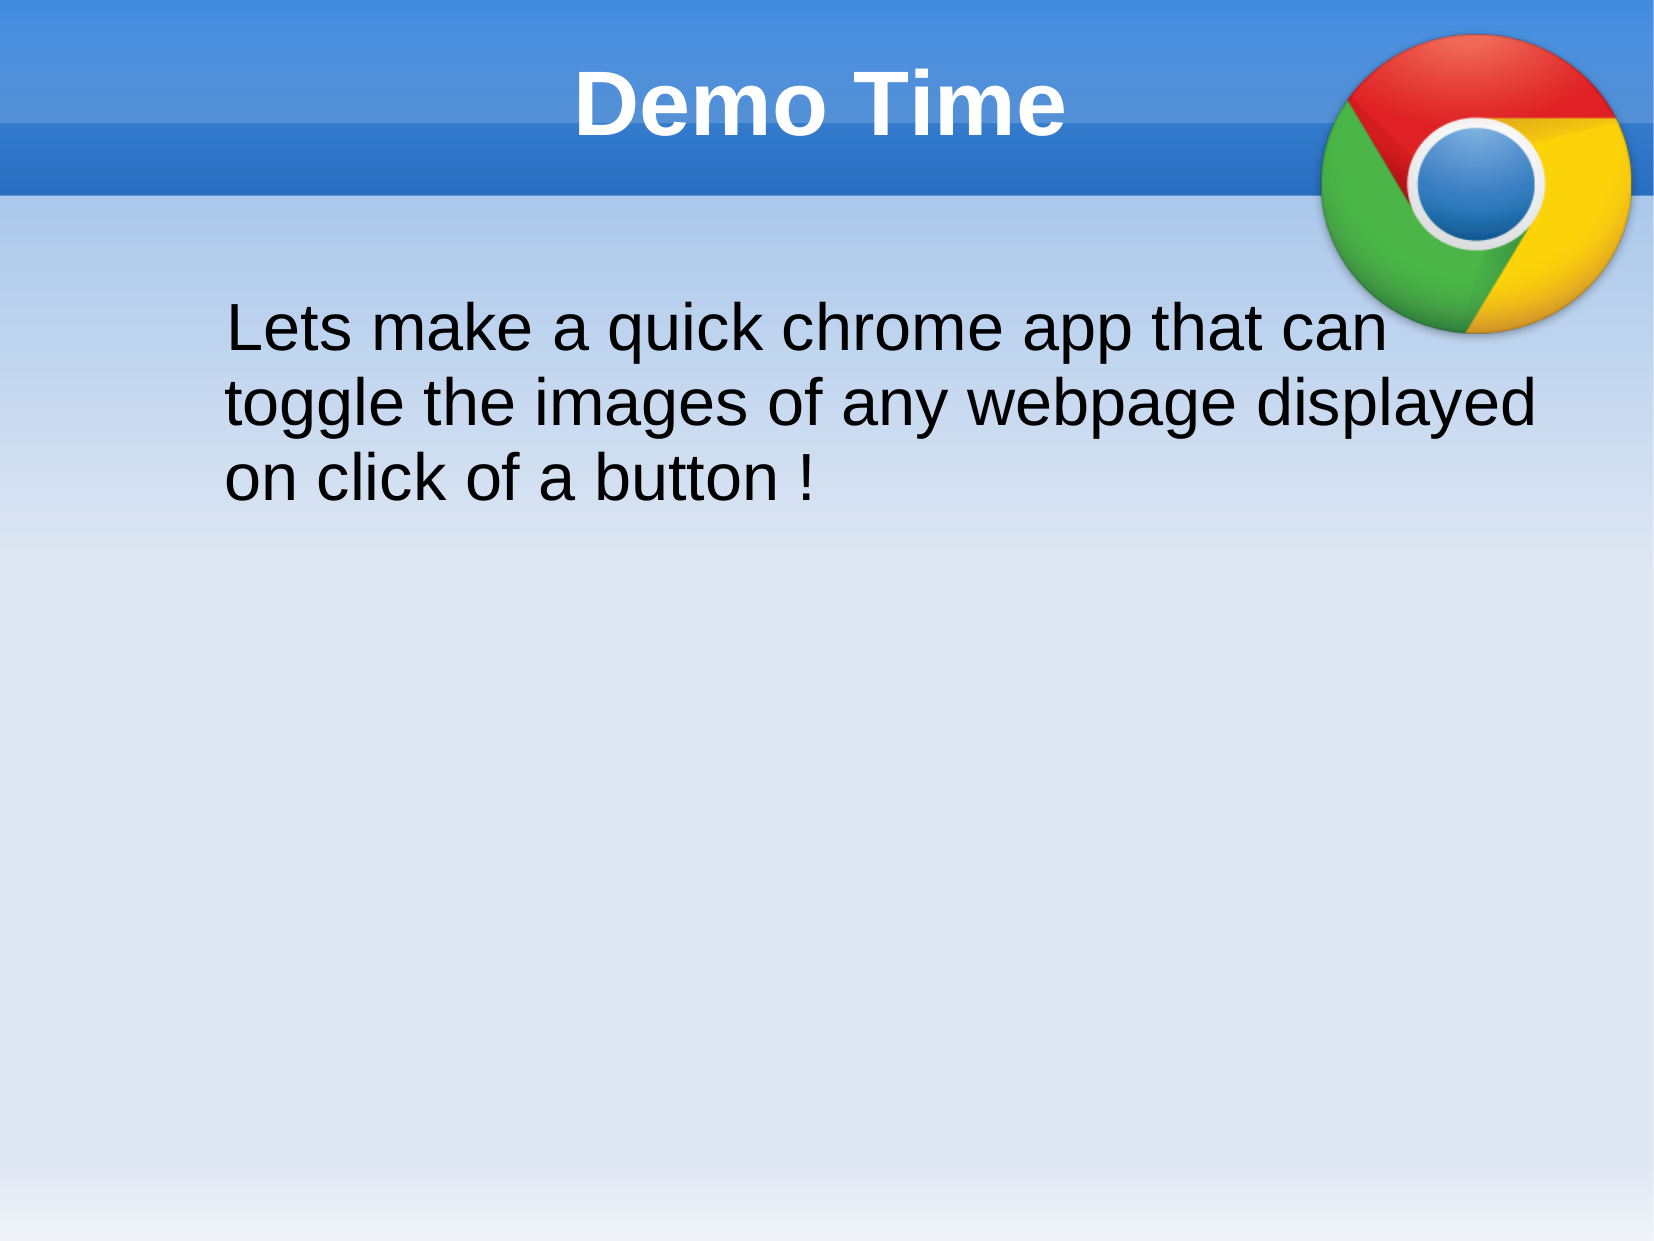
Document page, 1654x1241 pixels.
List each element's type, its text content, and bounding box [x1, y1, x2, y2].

list Lets make a quick chrome app that can toggle the images of any webpage displayed on click of a button ! [82, 290, 1571, 1109]
picture [0, 0, 1654, 1241]
title Demo Time [76, 0, 1565, 208]
